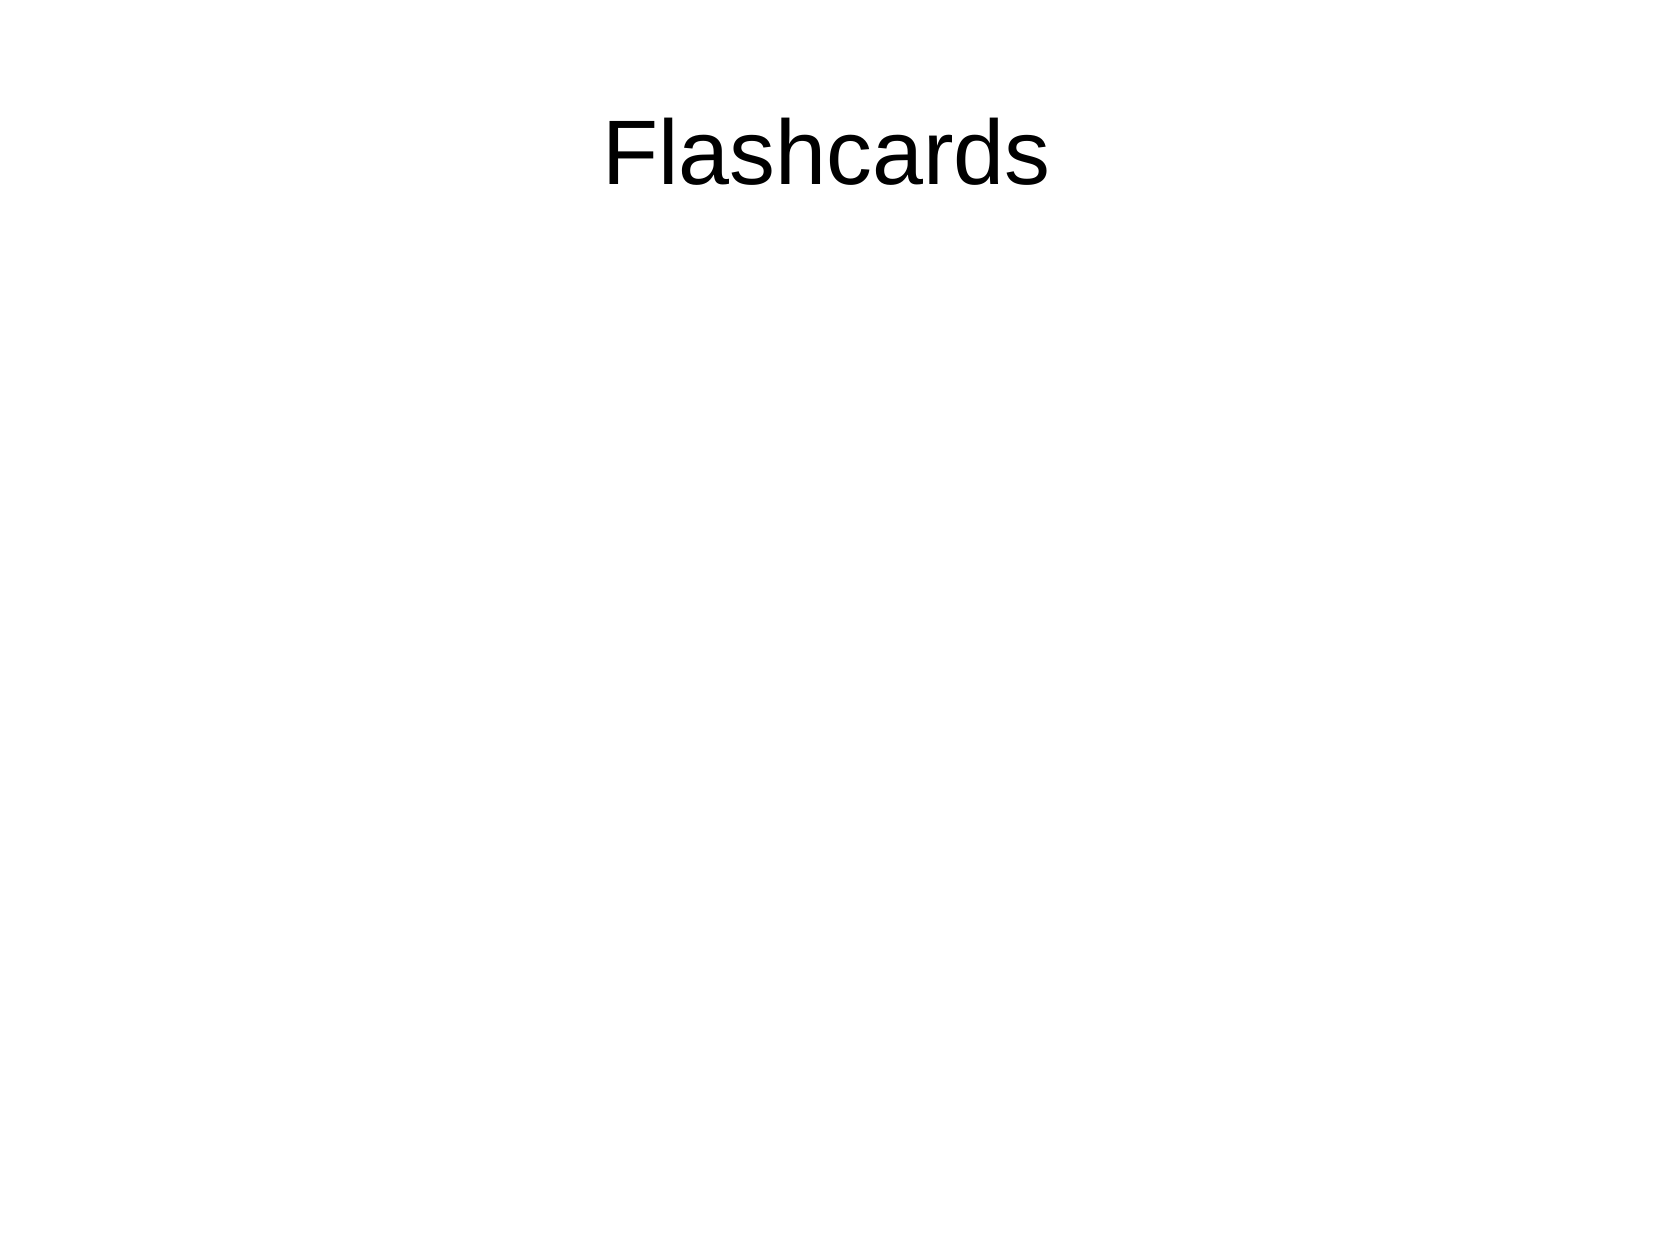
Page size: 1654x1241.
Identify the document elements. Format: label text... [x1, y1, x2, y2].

title Flashcards [82, 49, 1571, 257]
